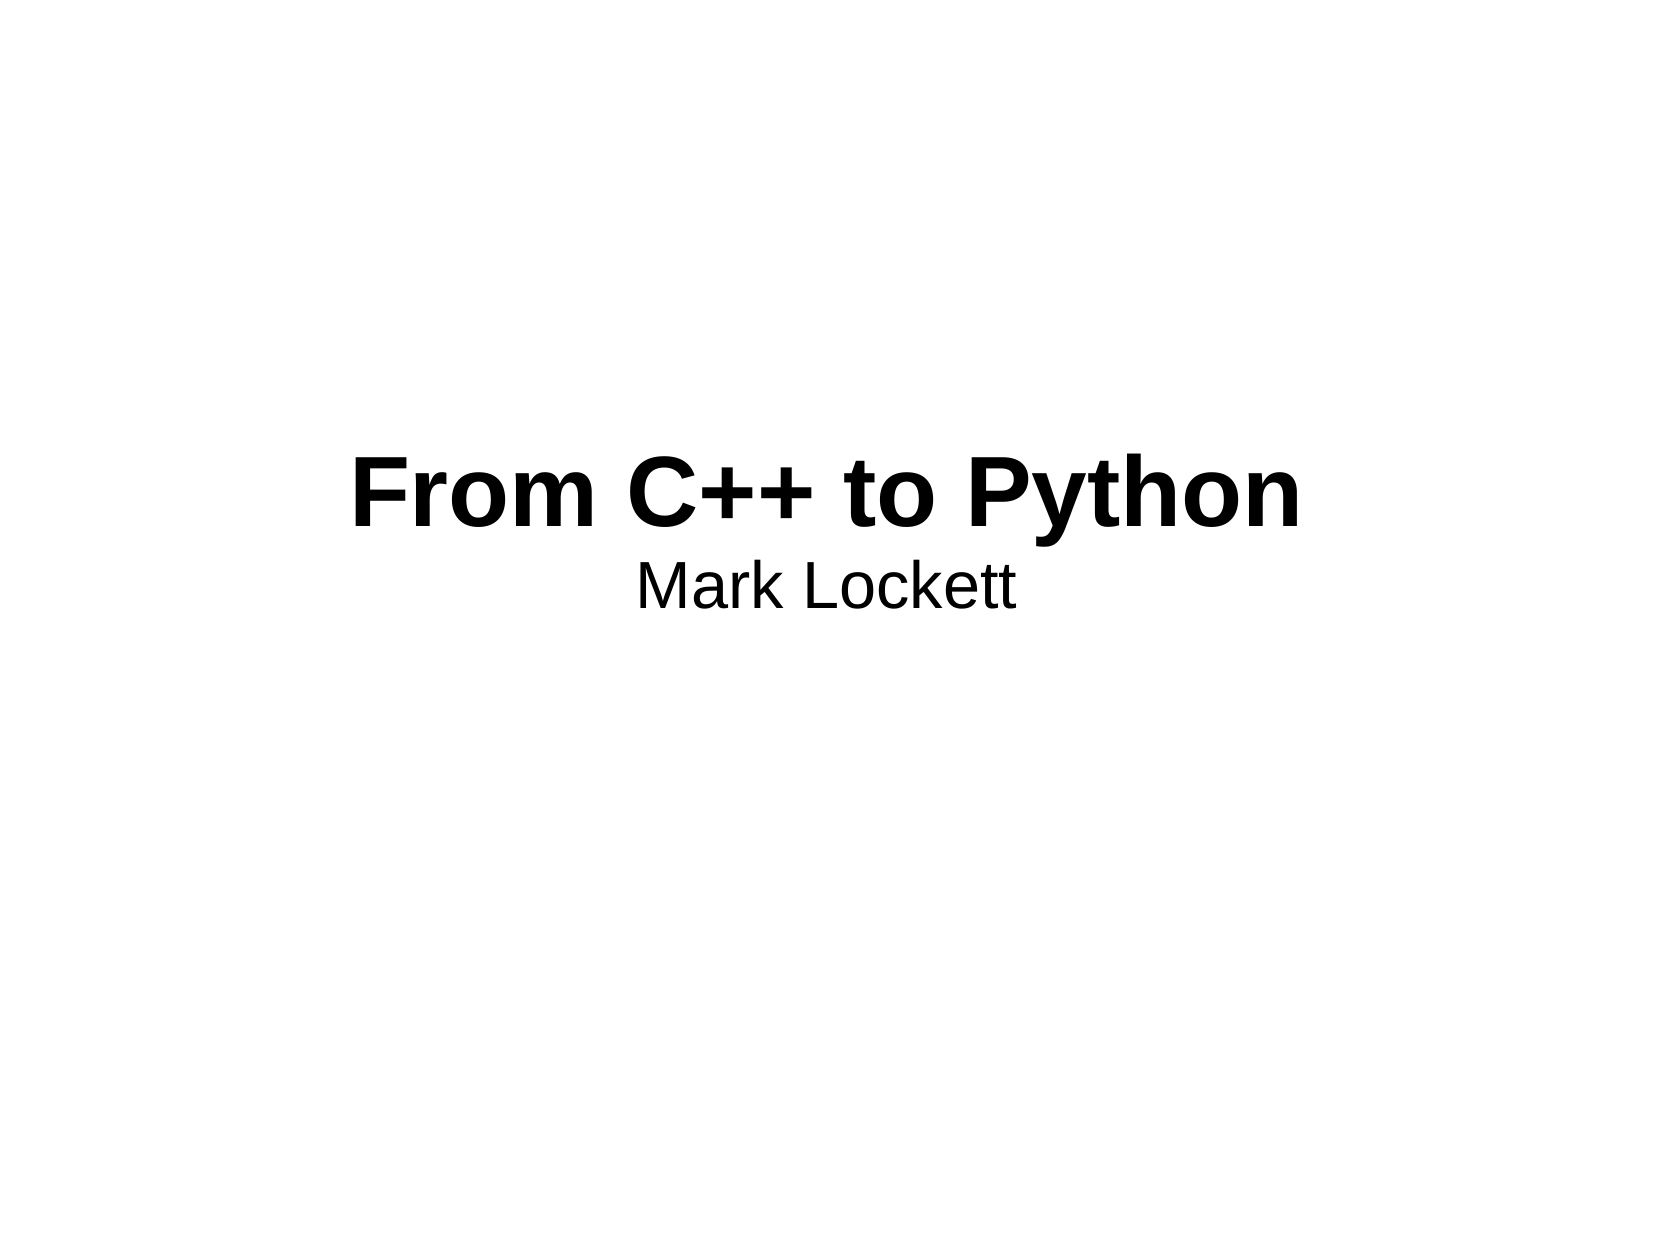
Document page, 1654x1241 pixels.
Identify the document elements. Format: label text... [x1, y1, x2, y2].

subtitle From C++ to Python Mark Lockett [82, 49, 1571, 1010]
